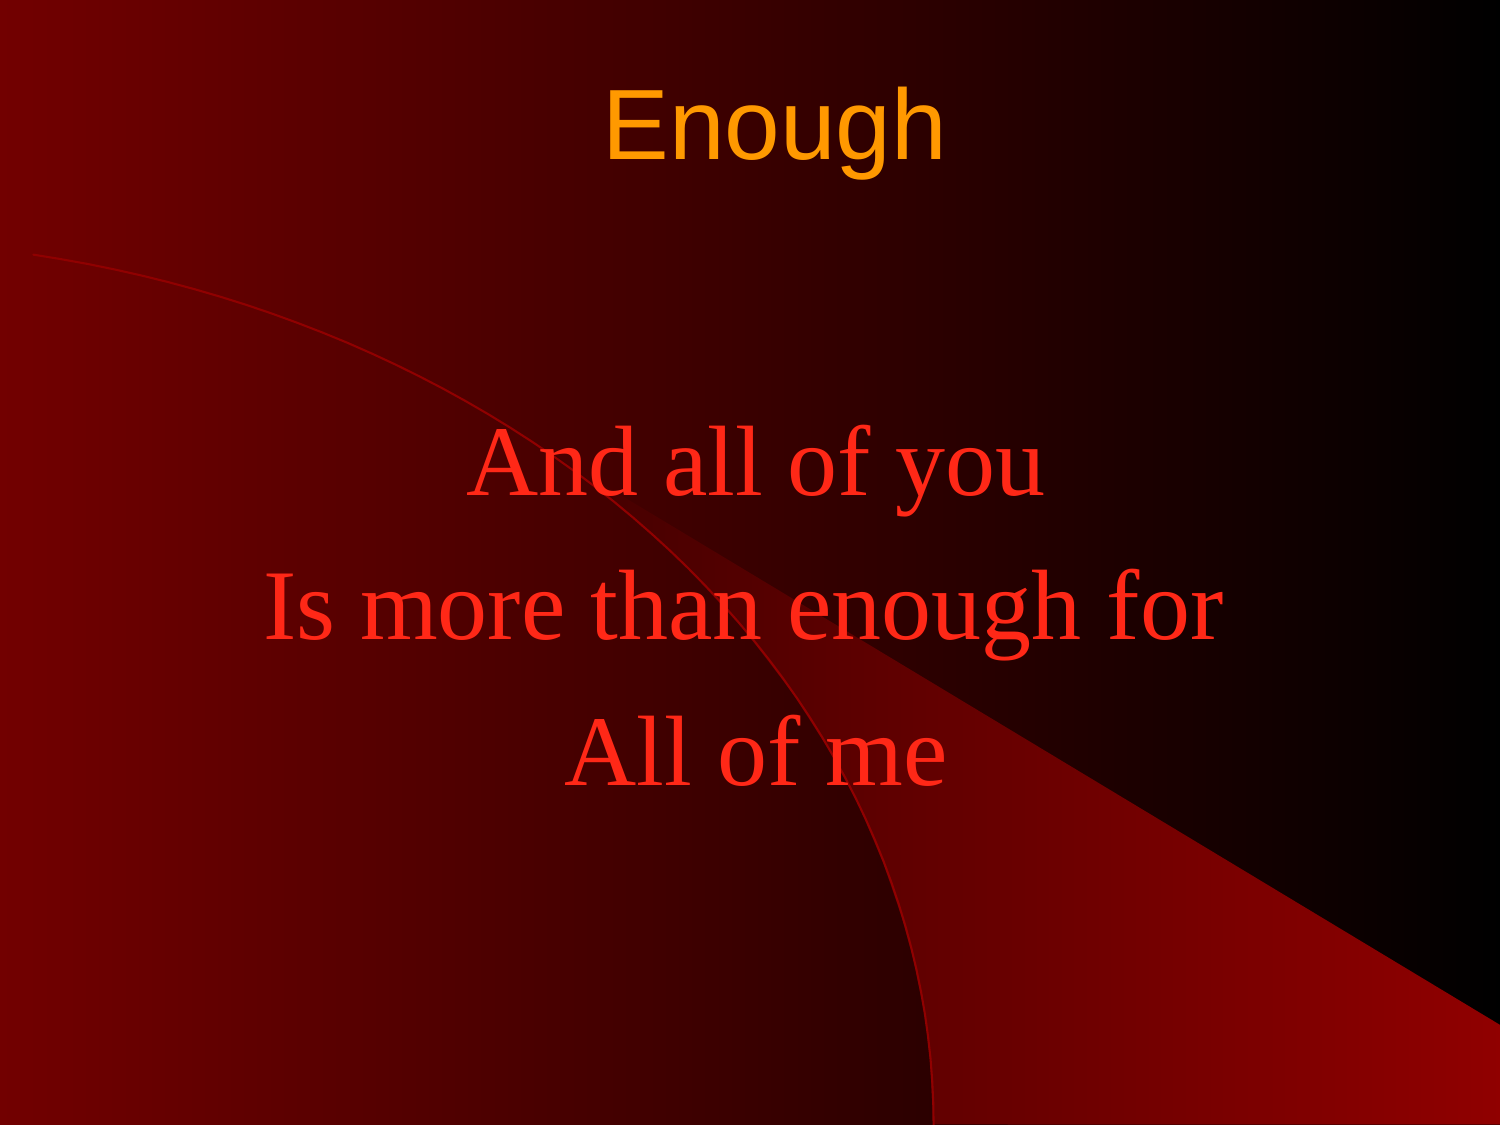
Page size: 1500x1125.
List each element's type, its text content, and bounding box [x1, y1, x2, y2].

subtitle And all of you Is more than enough for All of me [62, 275, 1450, 925]
title Enough [137, 37, 1413, 188]
